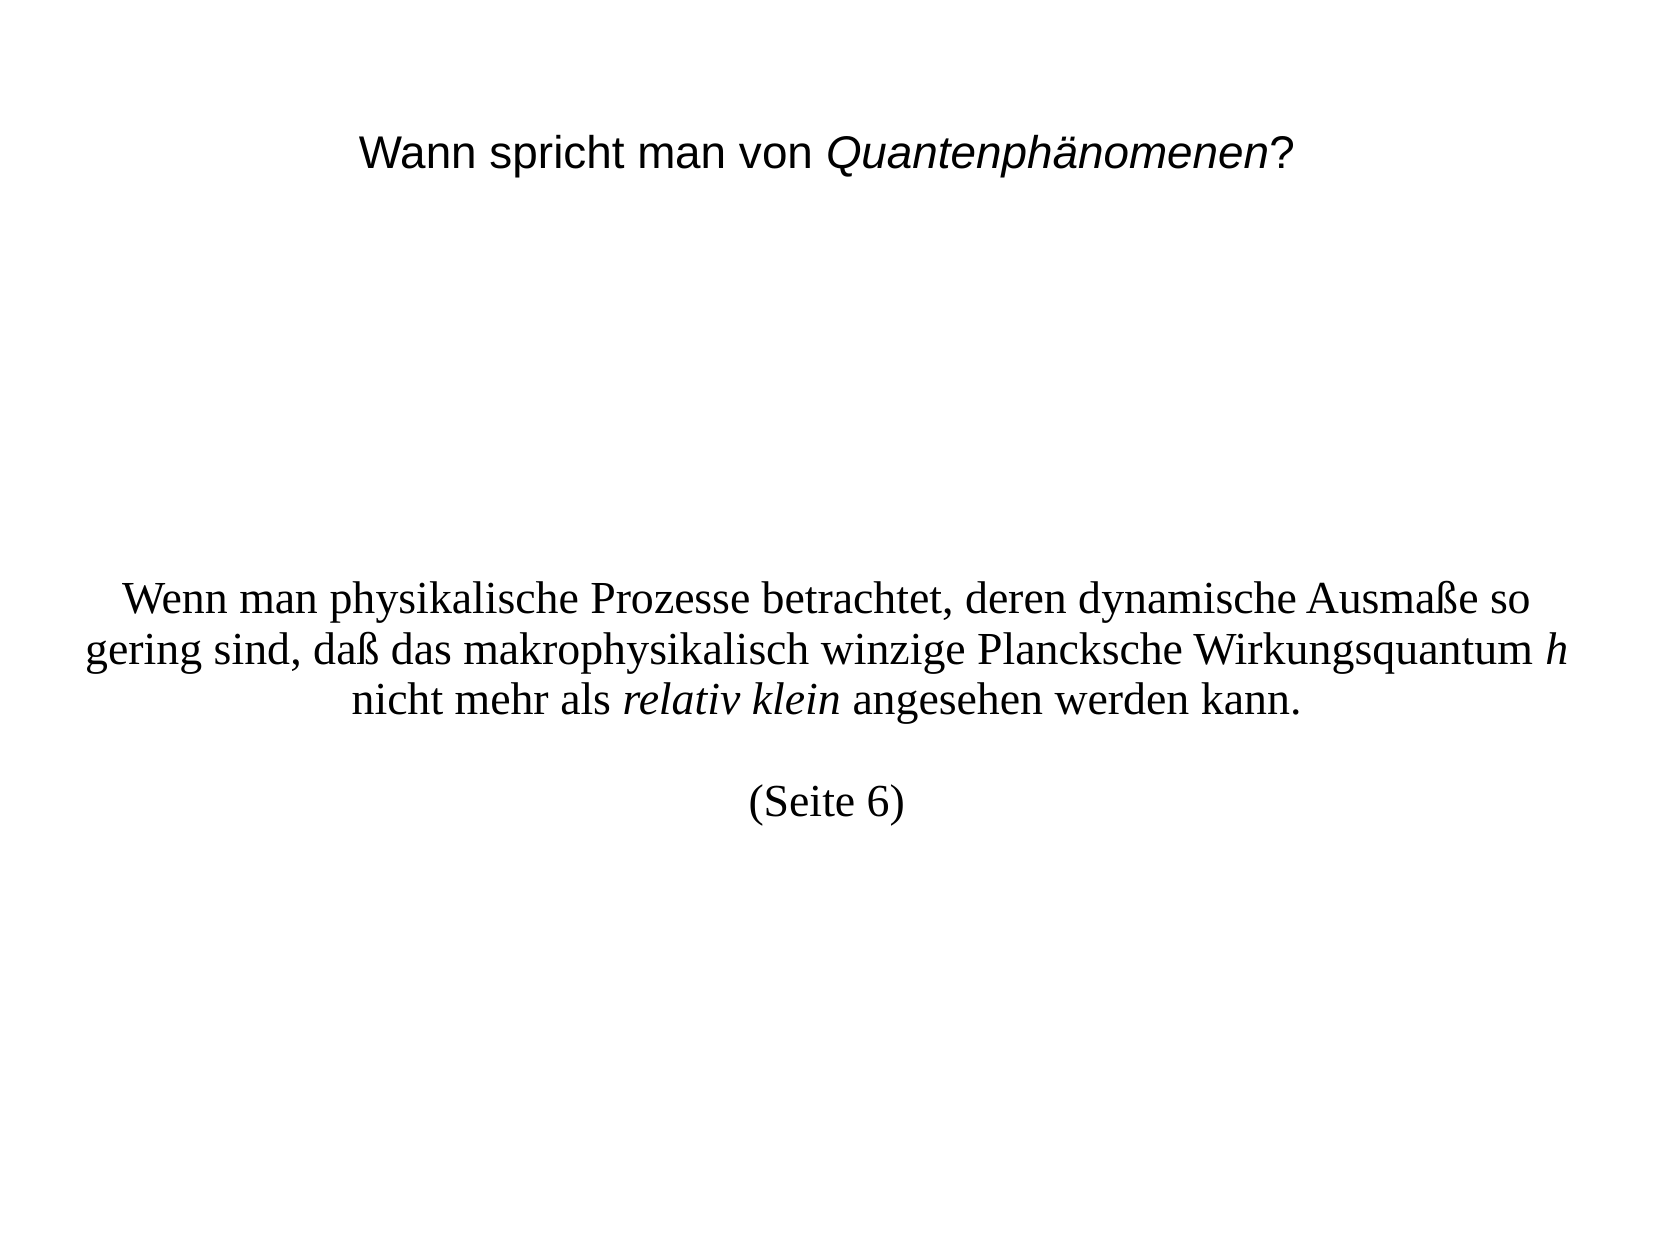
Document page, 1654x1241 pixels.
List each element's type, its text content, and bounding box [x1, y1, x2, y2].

title Wann spricht man von Quantenphänomenen? [82, 49, 1571, 257]
subtitle Wenn man physikalische Prozesse betrachtet, deren dynamische Ausmaße so gering sind, daß das makrophysikalisch winzige Plancksche Wirkungsquantum h nicht mehr als relativ klein angesehen werden kann. (Seite 6) [82, 290, 1571, 1109]
